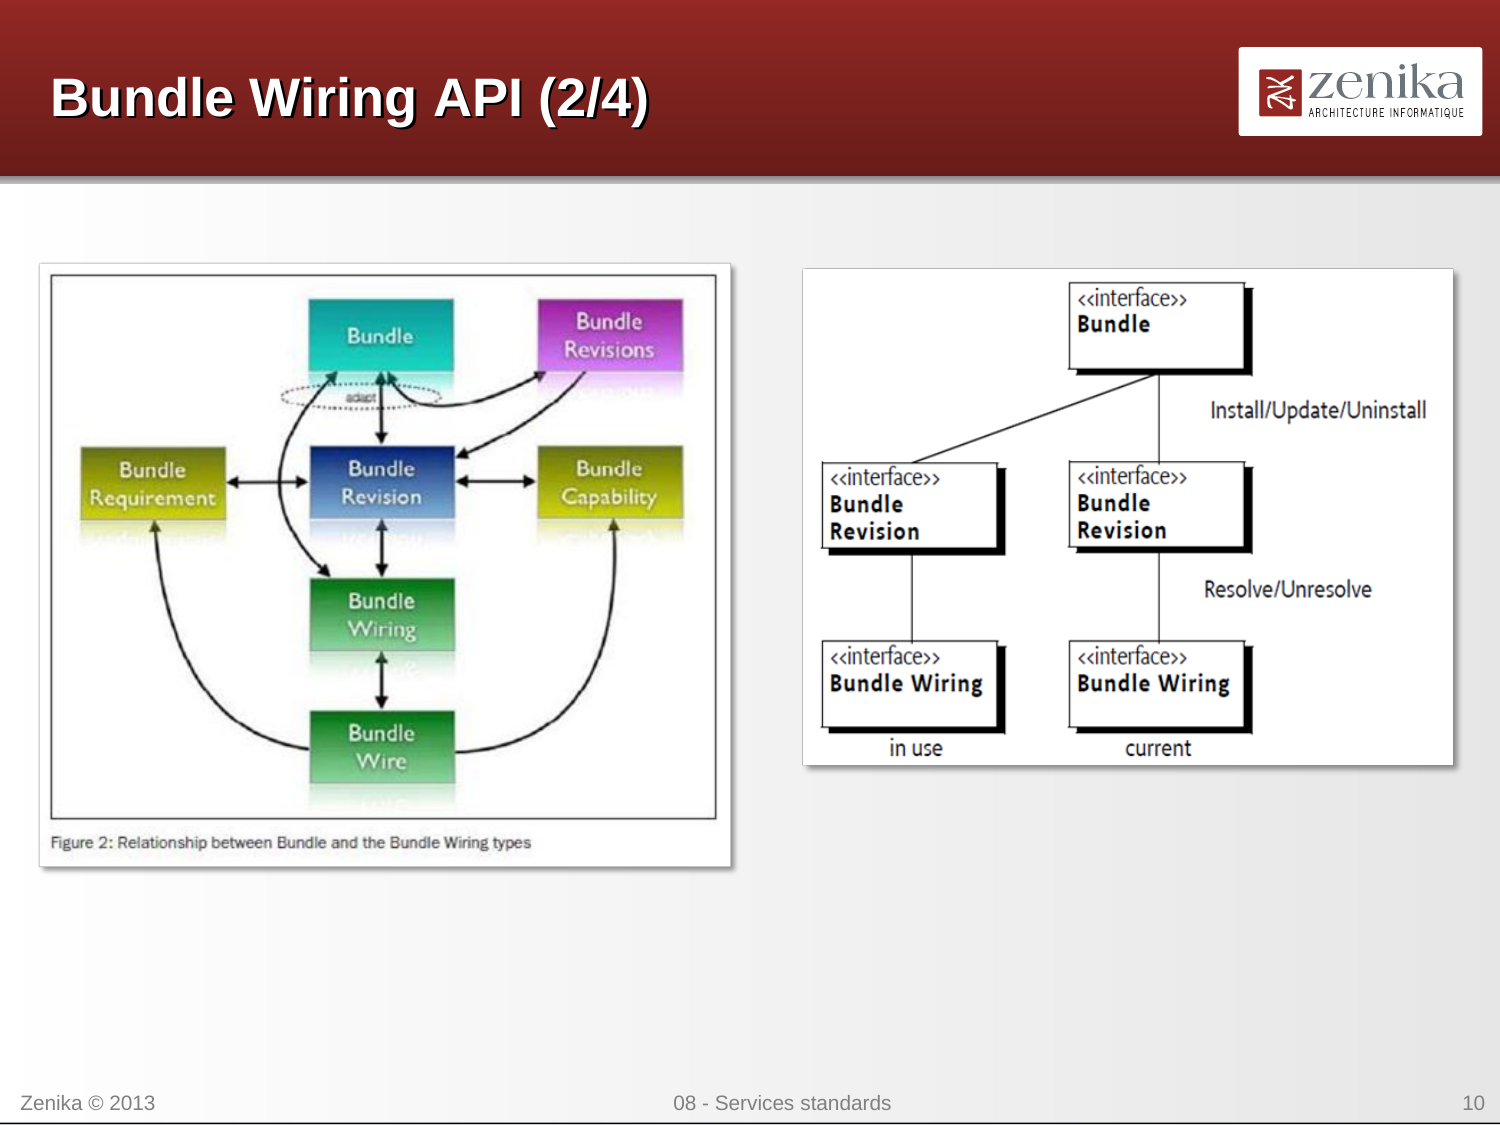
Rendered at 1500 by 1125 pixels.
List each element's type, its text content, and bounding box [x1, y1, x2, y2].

picture [35, 259, 744, 880]
title Bundle Wiring API (2/4) [50, 15, 1206, 180]
picture [797, 263, 1468, 780]
picture [1257, 58, 1464, 125]
